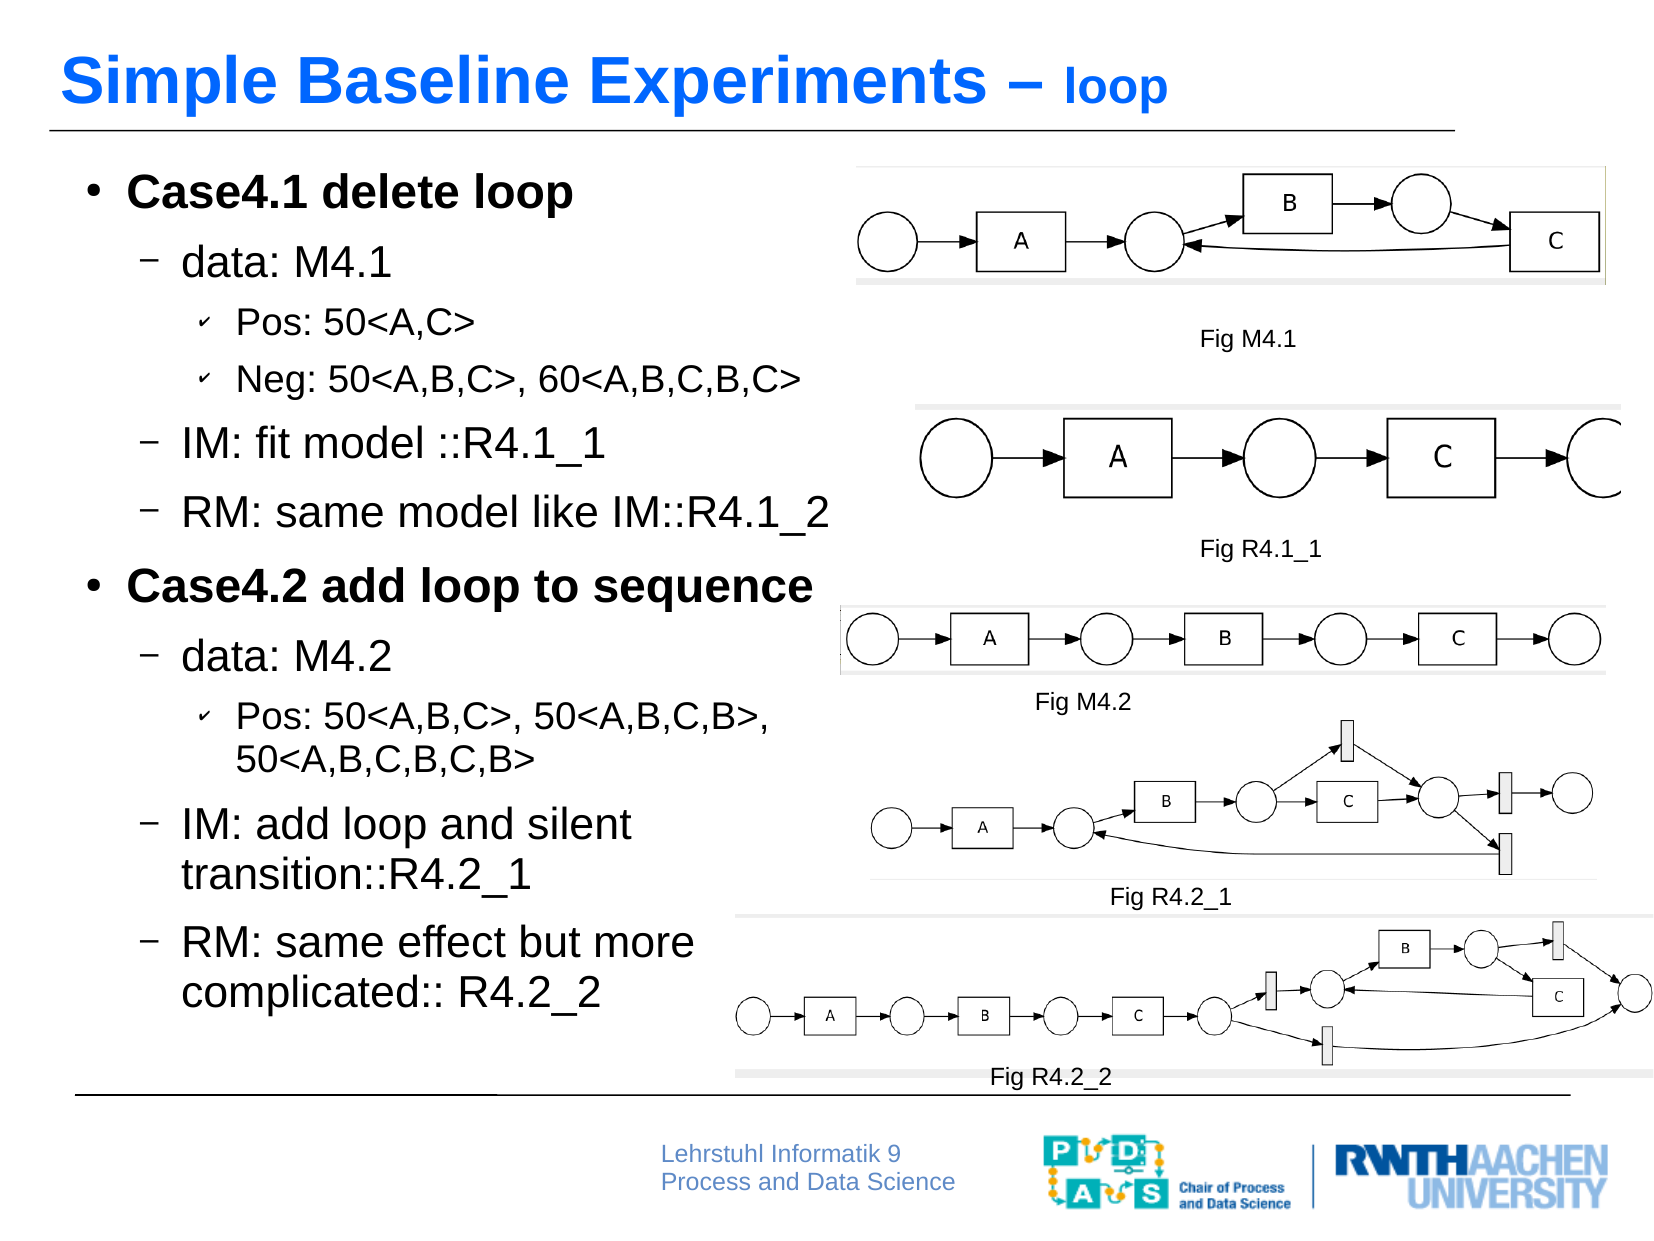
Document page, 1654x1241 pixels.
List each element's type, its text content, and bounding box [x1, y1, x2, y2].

list Case4.1 delete loop data: M4.1 Pos: 50<A,C> Neg: 50<A,B,C>, 60<A,B,C,B,C> IM: fit model ::R4.1_1 RM: same model like IM::R4.1_2 Case4.2 add loop to sequence data: M4.2 Pos: 50<A,B,C>, 50<A,B,C,B>, 50<A,B,C,B,C,B> IM: add loop and silent transition::R4.2_1 RM: same effect but more complicated:: R4.2_2 [71, 165, 916, 1021]
picture [856, 166, 1606, 286]
text_box Fig R4.2_2 [975, 1053, 1231, 1095]
picture [915, 404, 1621, 505]
picture [735, 914, 1654, 1078]
text_box Fig M4.1 [1185, 314, 1441, 357]
text_box Fig R4.2_1 [1095, 873, 1351, 915]
title Simple Baseline Experiments – loop [60, 30, 1549, 131]
picture [870, 719, 1597, 880]
picture [840, 605, 1606, 676]
text_box Fig R4.1_1 [1185, 524, 1441, 567]
picture [1005, 1090, 1647, 1241]
text_box Fig M4.2 [1020, 678, 1276, 720]
